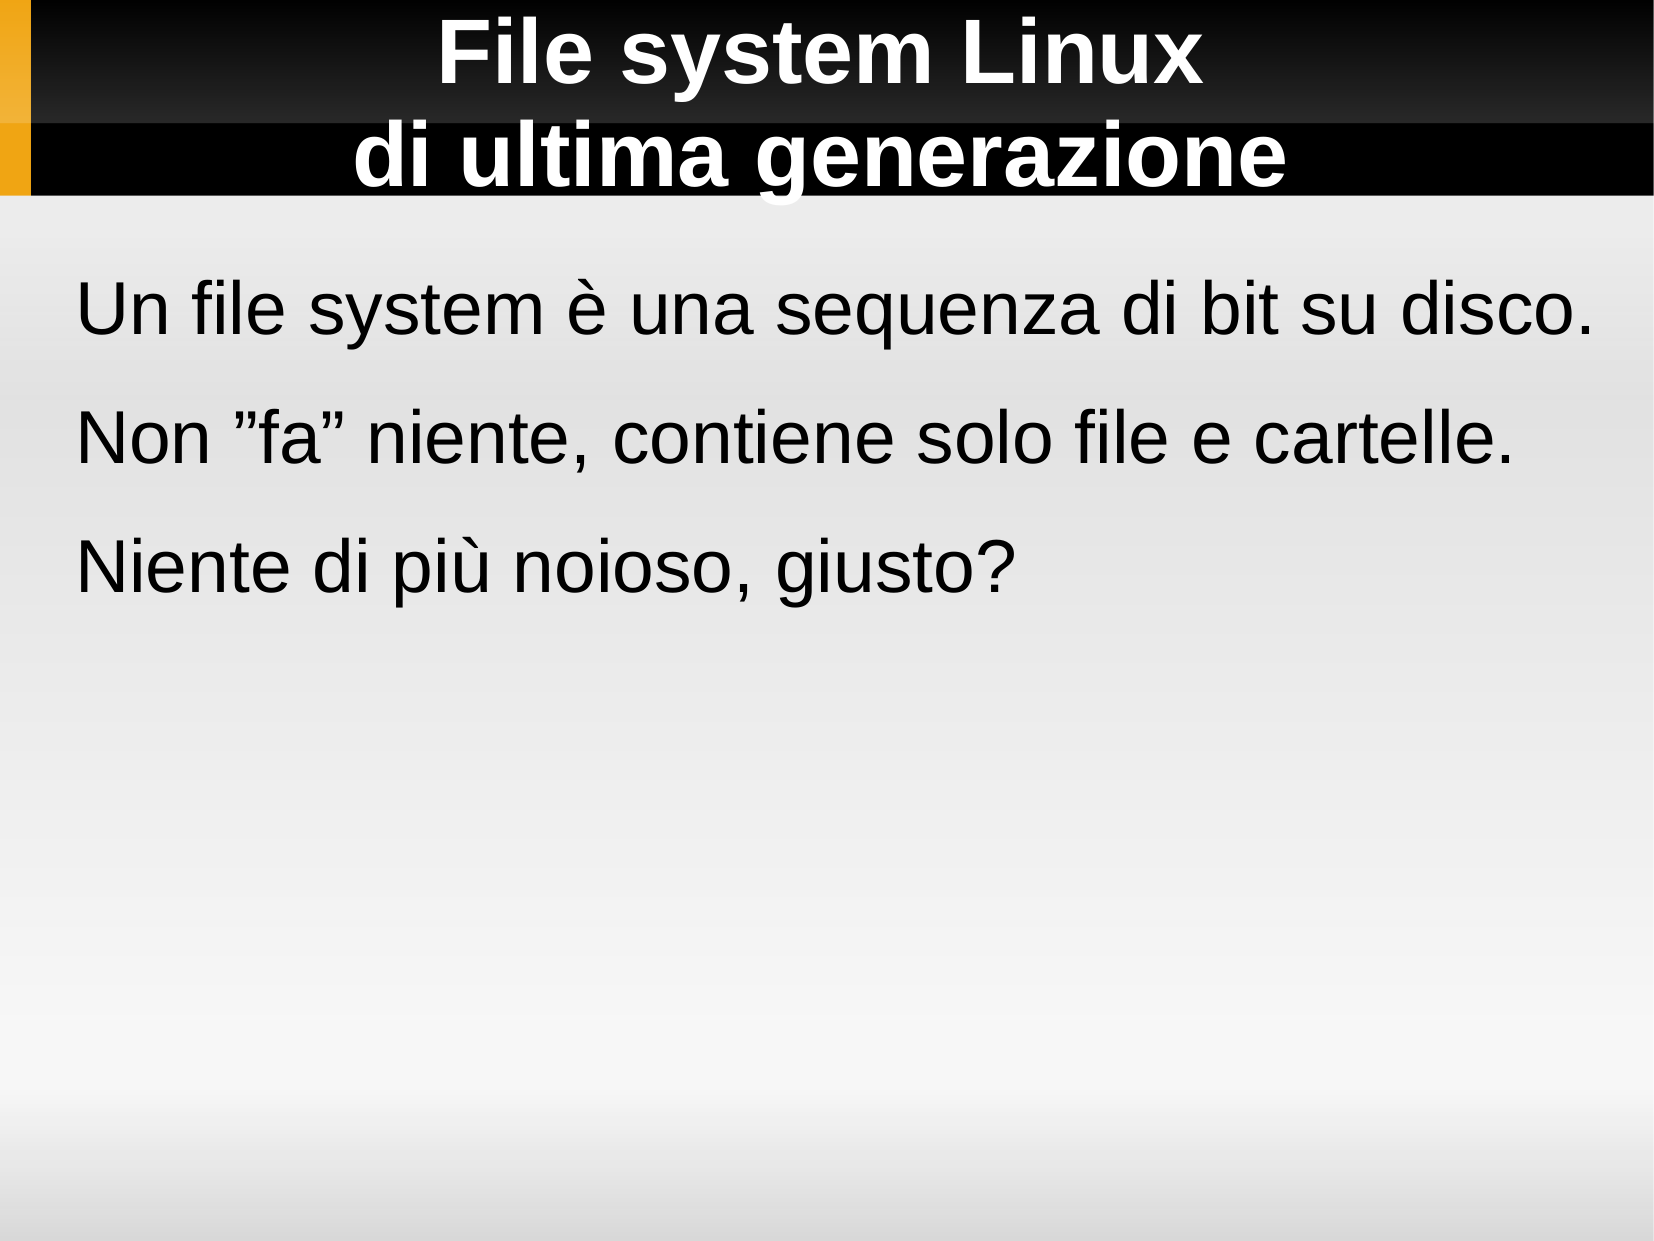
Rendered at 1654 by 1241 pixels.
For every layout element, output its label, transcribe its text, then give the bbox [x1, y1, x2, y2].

title File system Linux di ultima generazione [76, 0, 1565, 208]
list Un file system è una sequenza di bit su disco. Non ”fa” niente, contiene solo file e cartelle. Niente di più noioso, giusto? [75, 266, 1613, 1071]
picture [0, 0, 1654, 1241]
